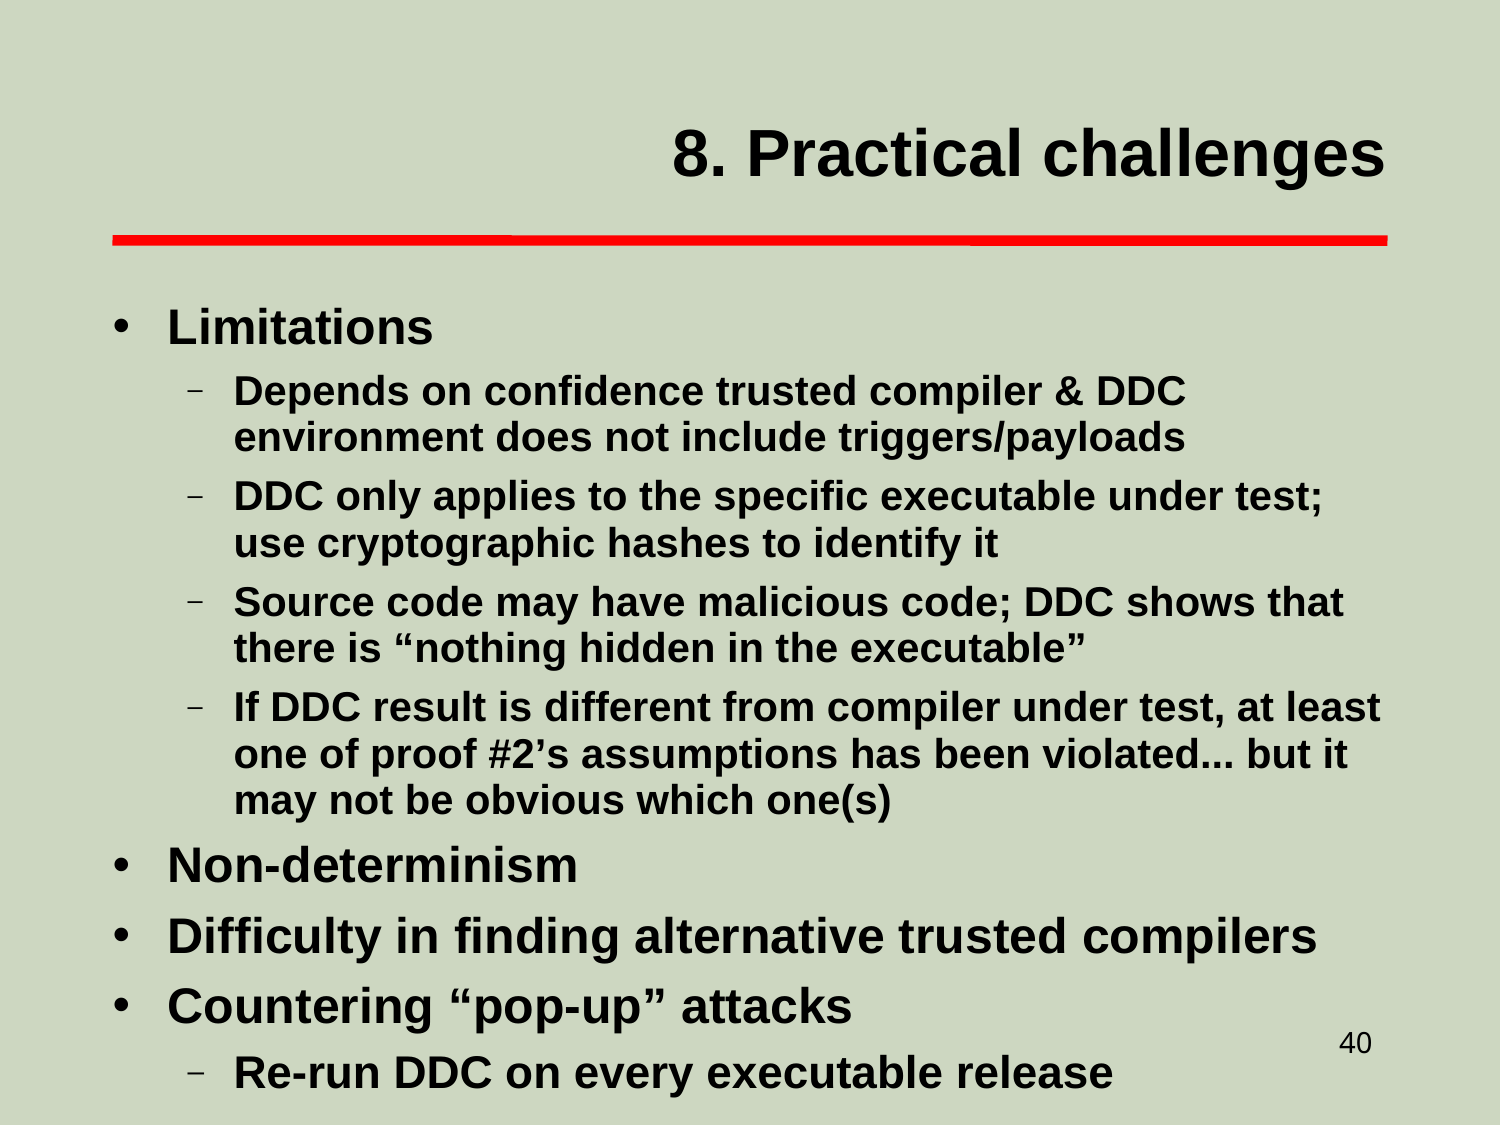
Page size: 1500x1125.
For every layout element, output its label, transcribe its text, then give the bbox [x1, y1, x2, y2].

list Limitations Depends on confidence trusted compiler & DDC environment does not include triggers/payloads DDC only applies to the specific executable under test; use cryptographic hashes to identify it Source code may have malicious code; DDC shows that there is “nothing hidden in the executable” If DDC result is different from compiler under test, at least one of proof #2’s assumptions has been violated... but it may not be obvious which one(s) Non-determinism Difficulty in finding alternative trusted compilers Countering “pop-up” attacks Re-run DDC on every executable release [112, 299, 1387, 1099]
title 8. Practical challenges [124, 93, 1387, 216]
